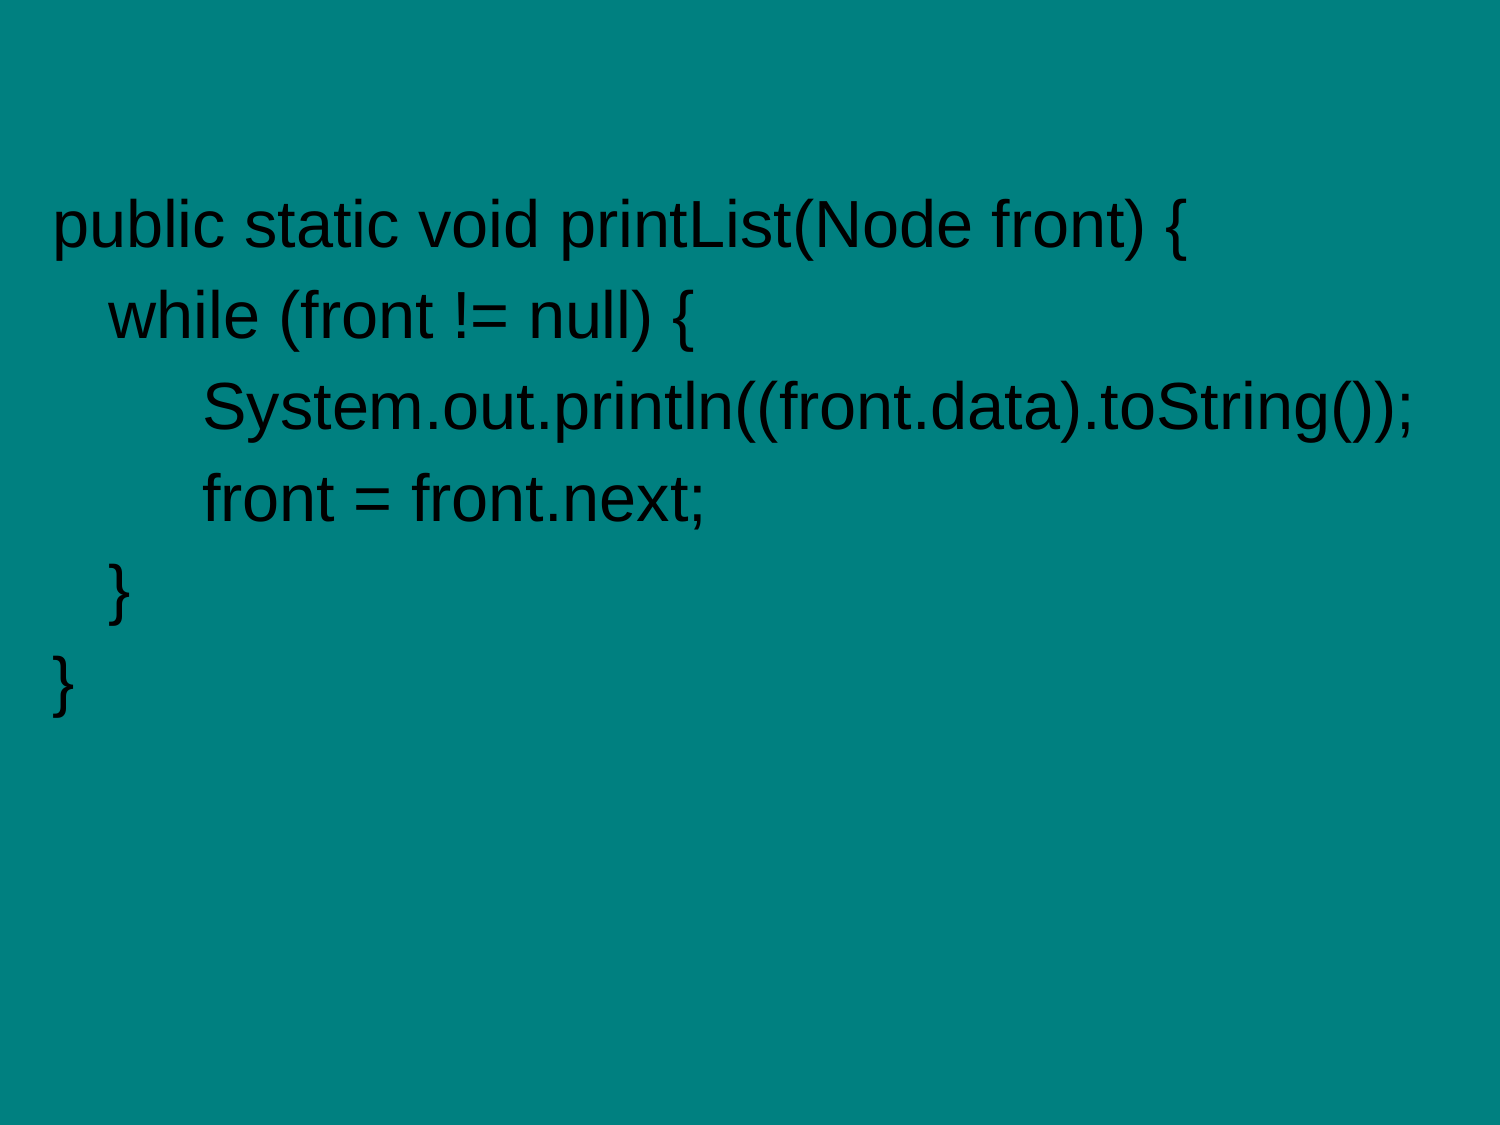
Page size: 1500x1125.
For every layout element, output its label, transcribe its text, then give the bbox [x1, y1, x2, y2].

list public static void printList(Node front) { while (front != null) { System.out.println((front.data).toString()); front = front.next; } } [37, 87, 1463, 1000]
